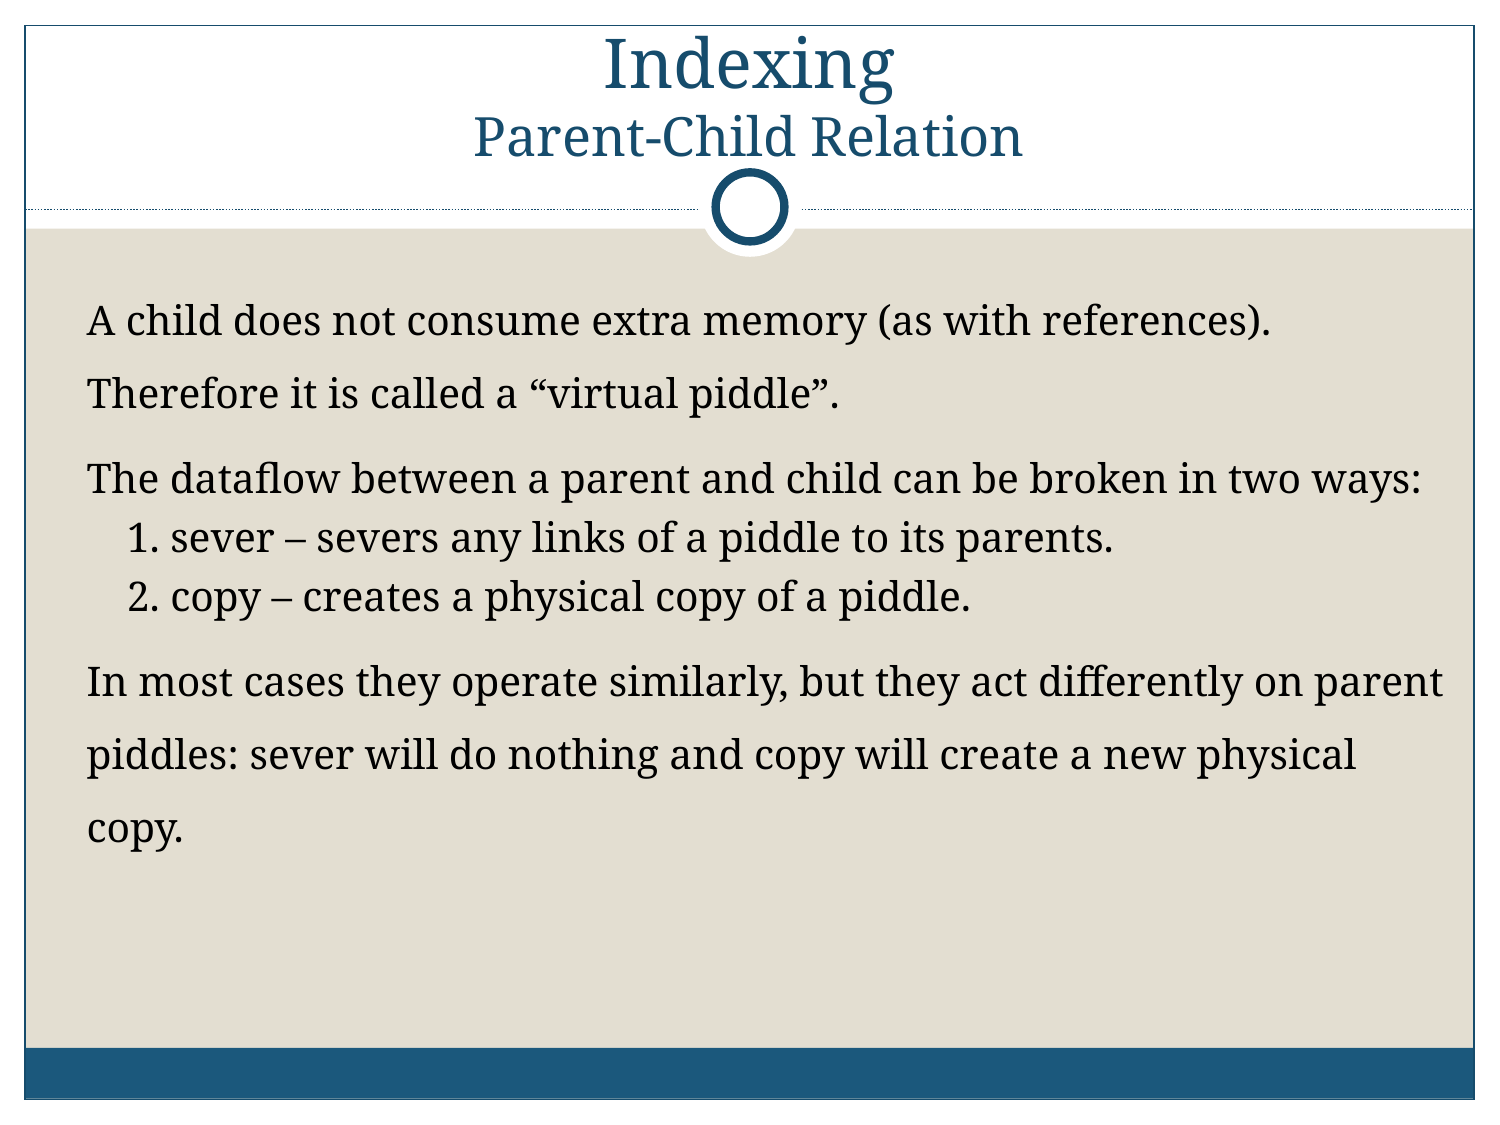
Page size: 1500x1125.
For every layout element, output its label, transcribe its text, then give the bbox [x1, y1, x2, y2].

list A child does not consume extra memory (as with references). Therefore it is called a “virtual piddle”. The dataflow between a parent and child can be broken in two ways: 1. sever – severs any links of a piddle to its parents. 2. copy – creates a physical copy of a piddle. In most cases they operate similarly, but they act differently on parent piddles: sever will do nothing and copy will create a new physical copy. [31, 263, 1471, 917]
title Indexing Parent-Child Relation [49, 12, 1450, 175]
